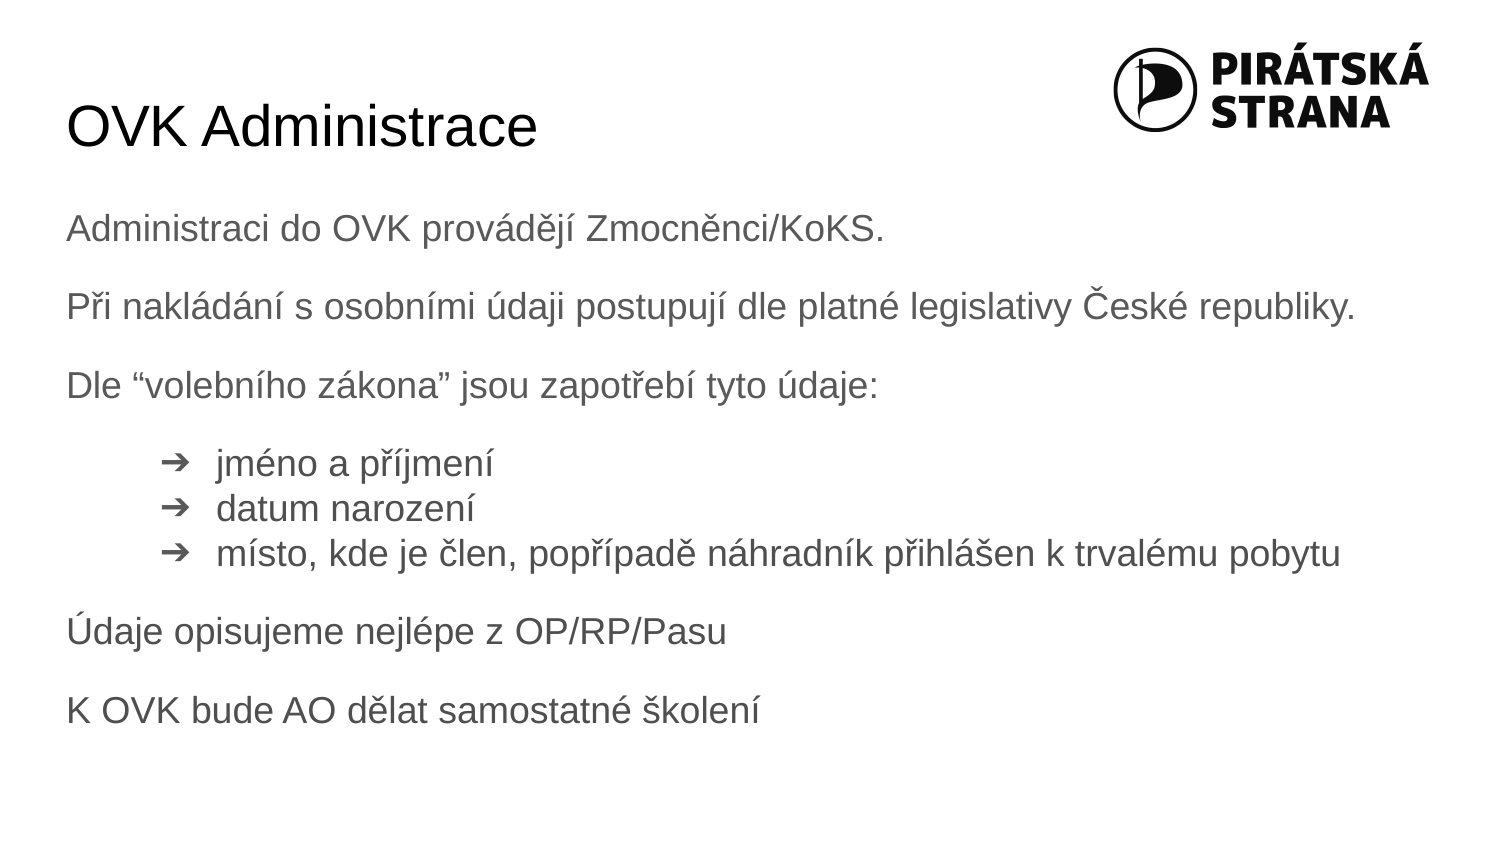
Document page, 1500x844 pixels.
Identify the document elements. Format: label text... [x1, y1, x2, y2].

list Administraci do OVK provádějí Zmocněnci/KoKS. Při nakládání s osobními údaji postupují dle platné legislativy České republiky. Dle “volebního zákona” jsou zapotřebí tyto údaje: jméno a příjmení datum narození místo, kde je člen, popřípadě náhradník přihlášen k trvalému pobytu Údaje opisujeme nejlépe z OP/RP/Pasu K OVK bude AO dělat samostatné školení [51, 189, 1449, 783]
title OVK Administrace [51, 72, 1449, 167]
picture [1104, 40, 1438, 72]
